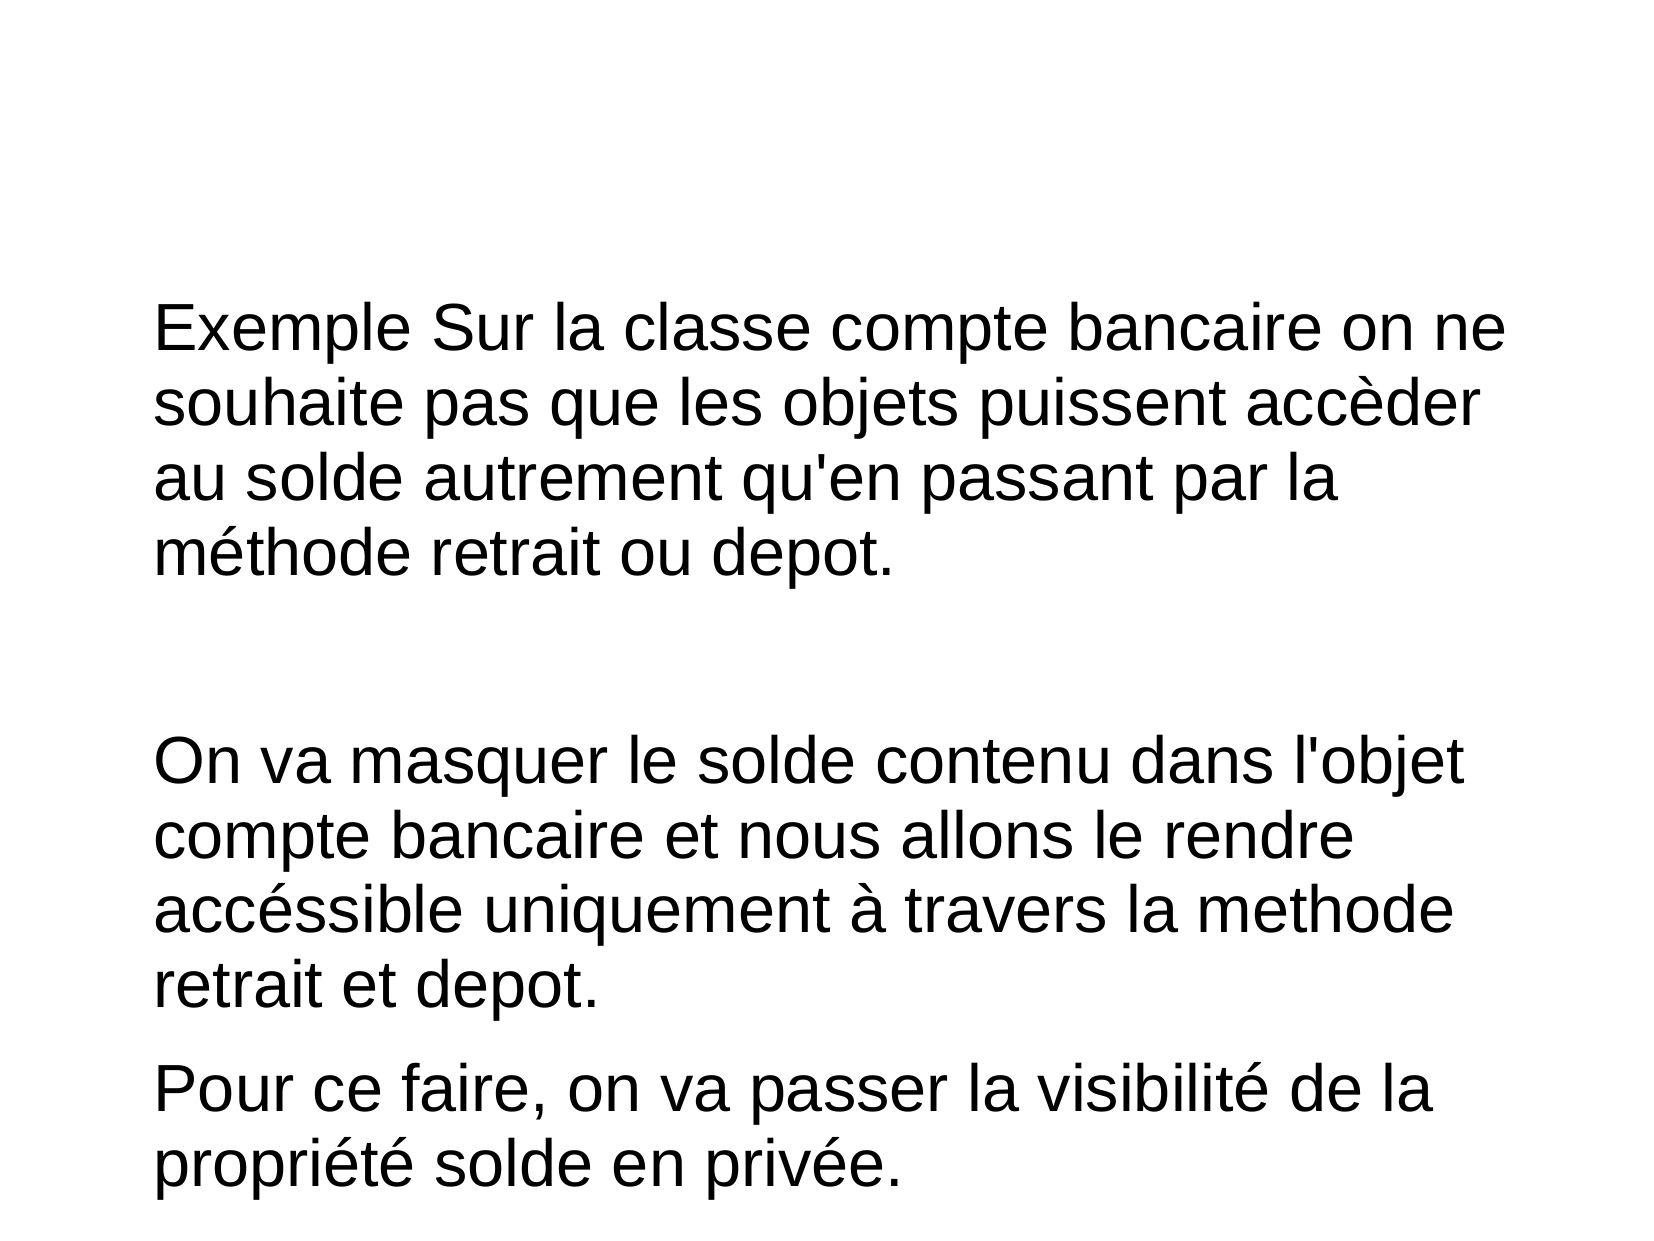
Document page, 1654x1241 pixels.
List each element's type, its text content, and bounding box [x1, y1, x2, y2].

list Exemple Sur la classe compte bancaire on ne souhaite pas que les objets puissent accèder au solde autrement qu'en passant par la méthode retrait ou depot. On va masquer le solde contenu dans l'objet compte bancaire et nous allons le rendre accéssible uniquement à travers la methode retrait et depot. Pour ce faire, on va passer la visibilité de la propriété solde en privée. [82, 290, 1571, 1202]
